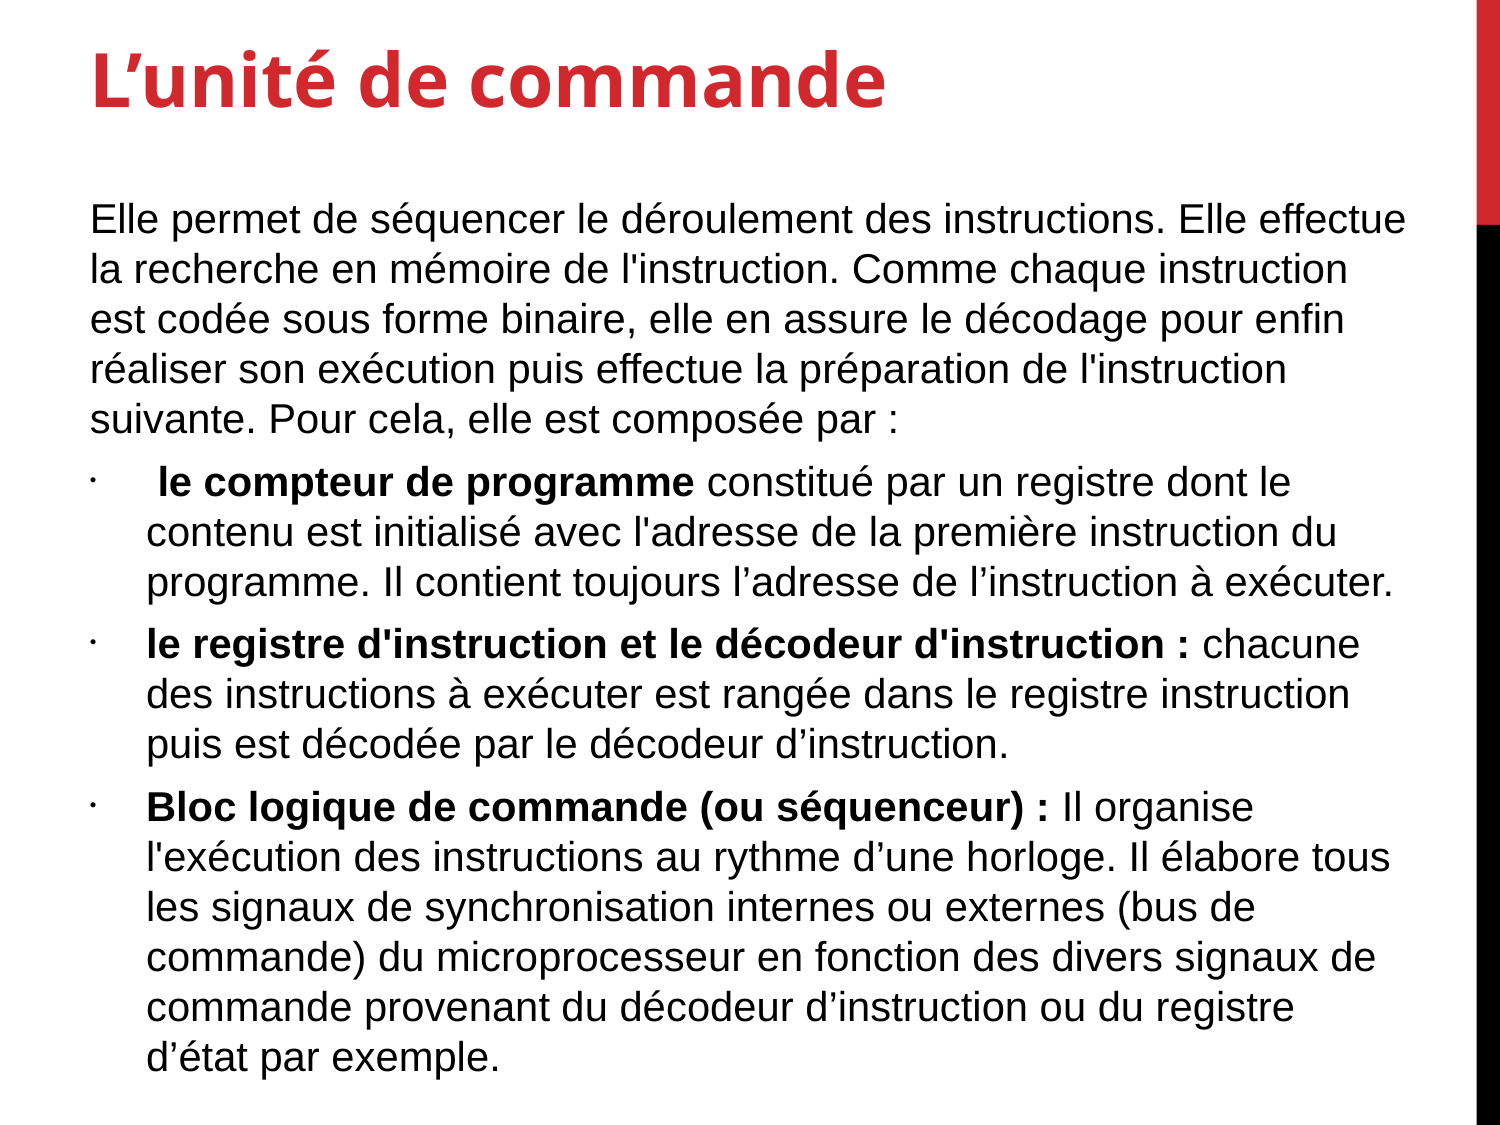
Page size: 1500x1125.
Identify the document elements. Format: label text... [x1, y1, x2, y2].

list Elle permet de séquencer le déroulement des instructions. Elle effectue la recherche en mémoire de l'instruction. Comme chaque instruction est codée sous forme binaire, elle en assure le décodage pour enfin réaliser son exécution puis effectue la préparation de l'instruction suivante. Pour cela, elle est composée par : le compteur de programme constitué par un registre dont le contenu est initialisé avec l'adresse de la première instruction du programme. Il contient toujours l’adresse de l’instruction à exécuter. le registre d'instruction et le décodeur d'instruction : chacune des instructions à exécuter est rangée dans le registre instruction puis est décodée par le décodeur d’instruction. Bloc logique de commande (ou séquenceur) : Il organise l'exécution des instructions au rythme d’une horloge. Il élabore tous les signaux de synchronisation internes ou externes (bus de commande) du microprocesseur en fonction des divers signaux de commande provenant du décodeur d’instruction ou du registre d’état par exemple. [75, 184, 1424, 1059]
title L’unité de commande [75, 25, 1436, 173]
